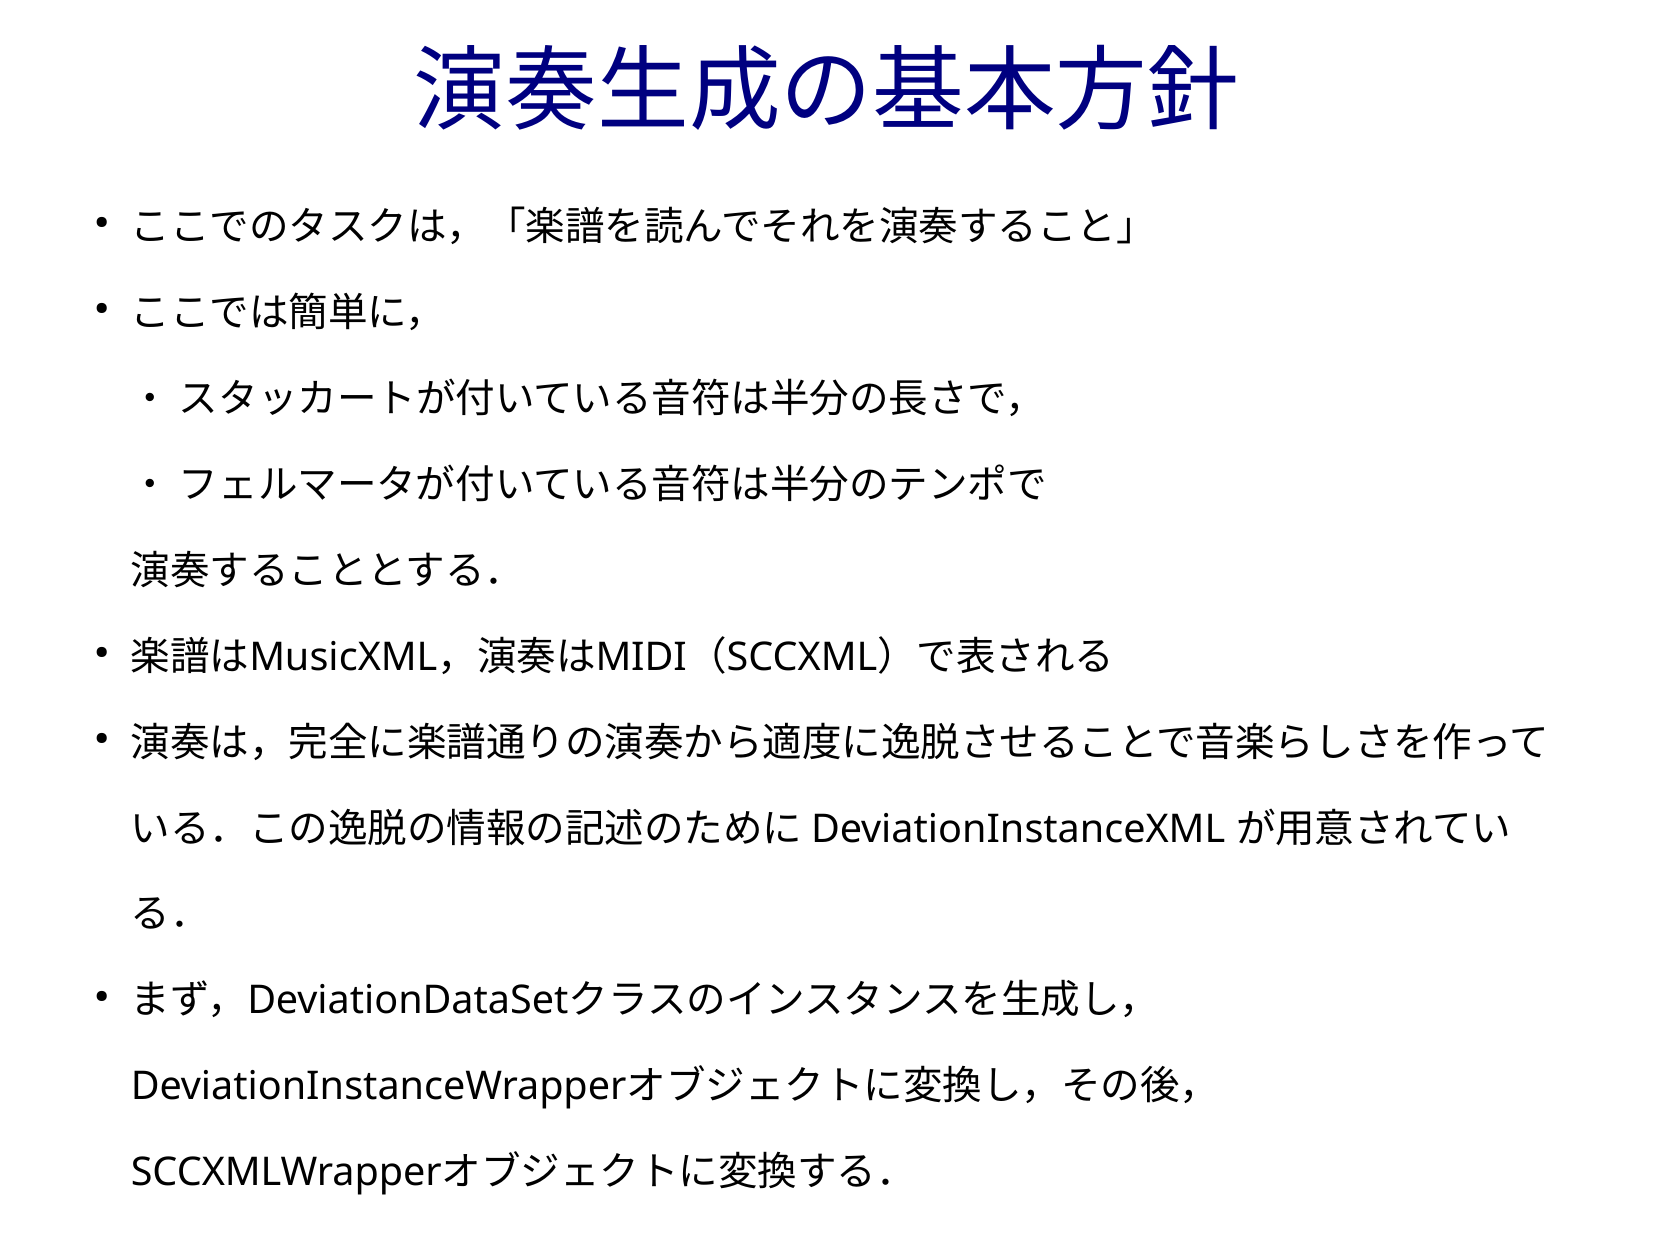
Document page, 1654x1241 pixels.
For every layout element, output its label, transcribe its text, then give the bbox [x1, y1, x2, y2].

list ここでのタスクは，「楽譜を読んでそれを演奏すること」 ここでは簡単に， ・ スタッカートが付いている音符は半分の長さで， ・ フェルマータが付いている音符は半分のテンポで 演奏することとする． 楽譜はMusicXML，演奏はMIDI（SCCXML）で表される 演奏は，完全に楽譜通りの演奏から適度に逸脱させることで音楽らしさを作っている．この逸脱の情報の記述のために DeviationInstanceXML が用意されている． まず，DeviationDataSetクラスのインスタンスを生成し， DeviationInstanceWrapperオブジェクトに変換し，その後， SCCXMLWrapperオブジェクトに変換する． [82, 166, 1571, 1211]
title 演奏生成の基本方針 [82, 25, 1571, 139]
